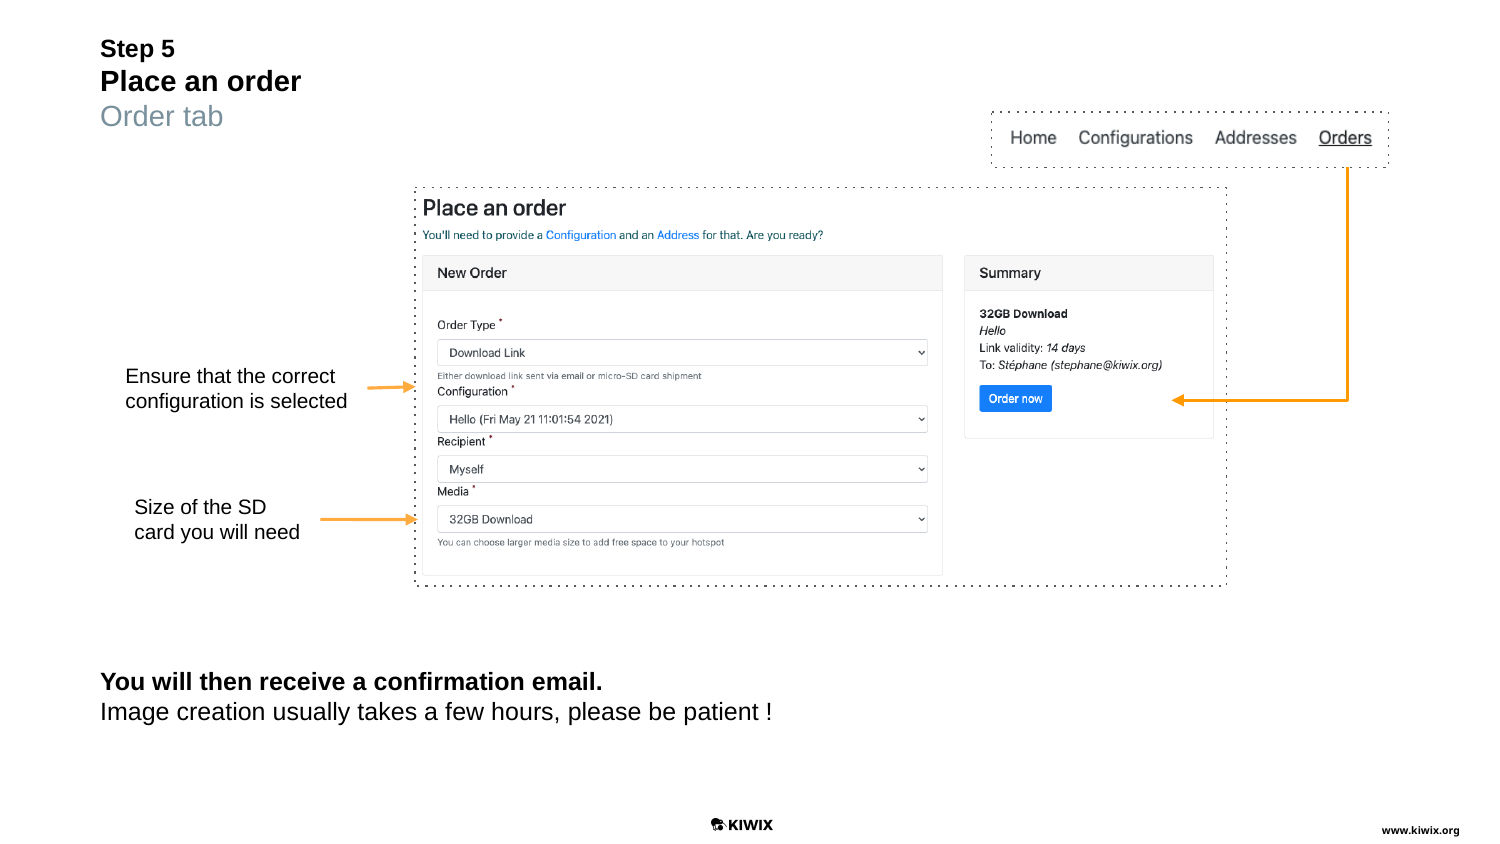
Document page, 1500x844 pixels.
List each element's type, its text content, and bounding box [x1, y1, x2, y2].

text_box Ensure that the correct configuration is selected [110, 347, 368, 428]
picture [711, 818, 773, 831]
picture [992, 112, 1388, 167]
text_box www.kiwix.org [983, 810, 1476, 844]
picture [415, 188, 1226, 586]
text_box Size of the SD card you will need [119, 478, 321, 559]
text_box Step 5 Place an order Order tab [85, 17, 480, 148]
text_box You will then receive a confirmation email. Image creation usually takes a few hours, please be patient ! [85, 650, 1273, 776]
